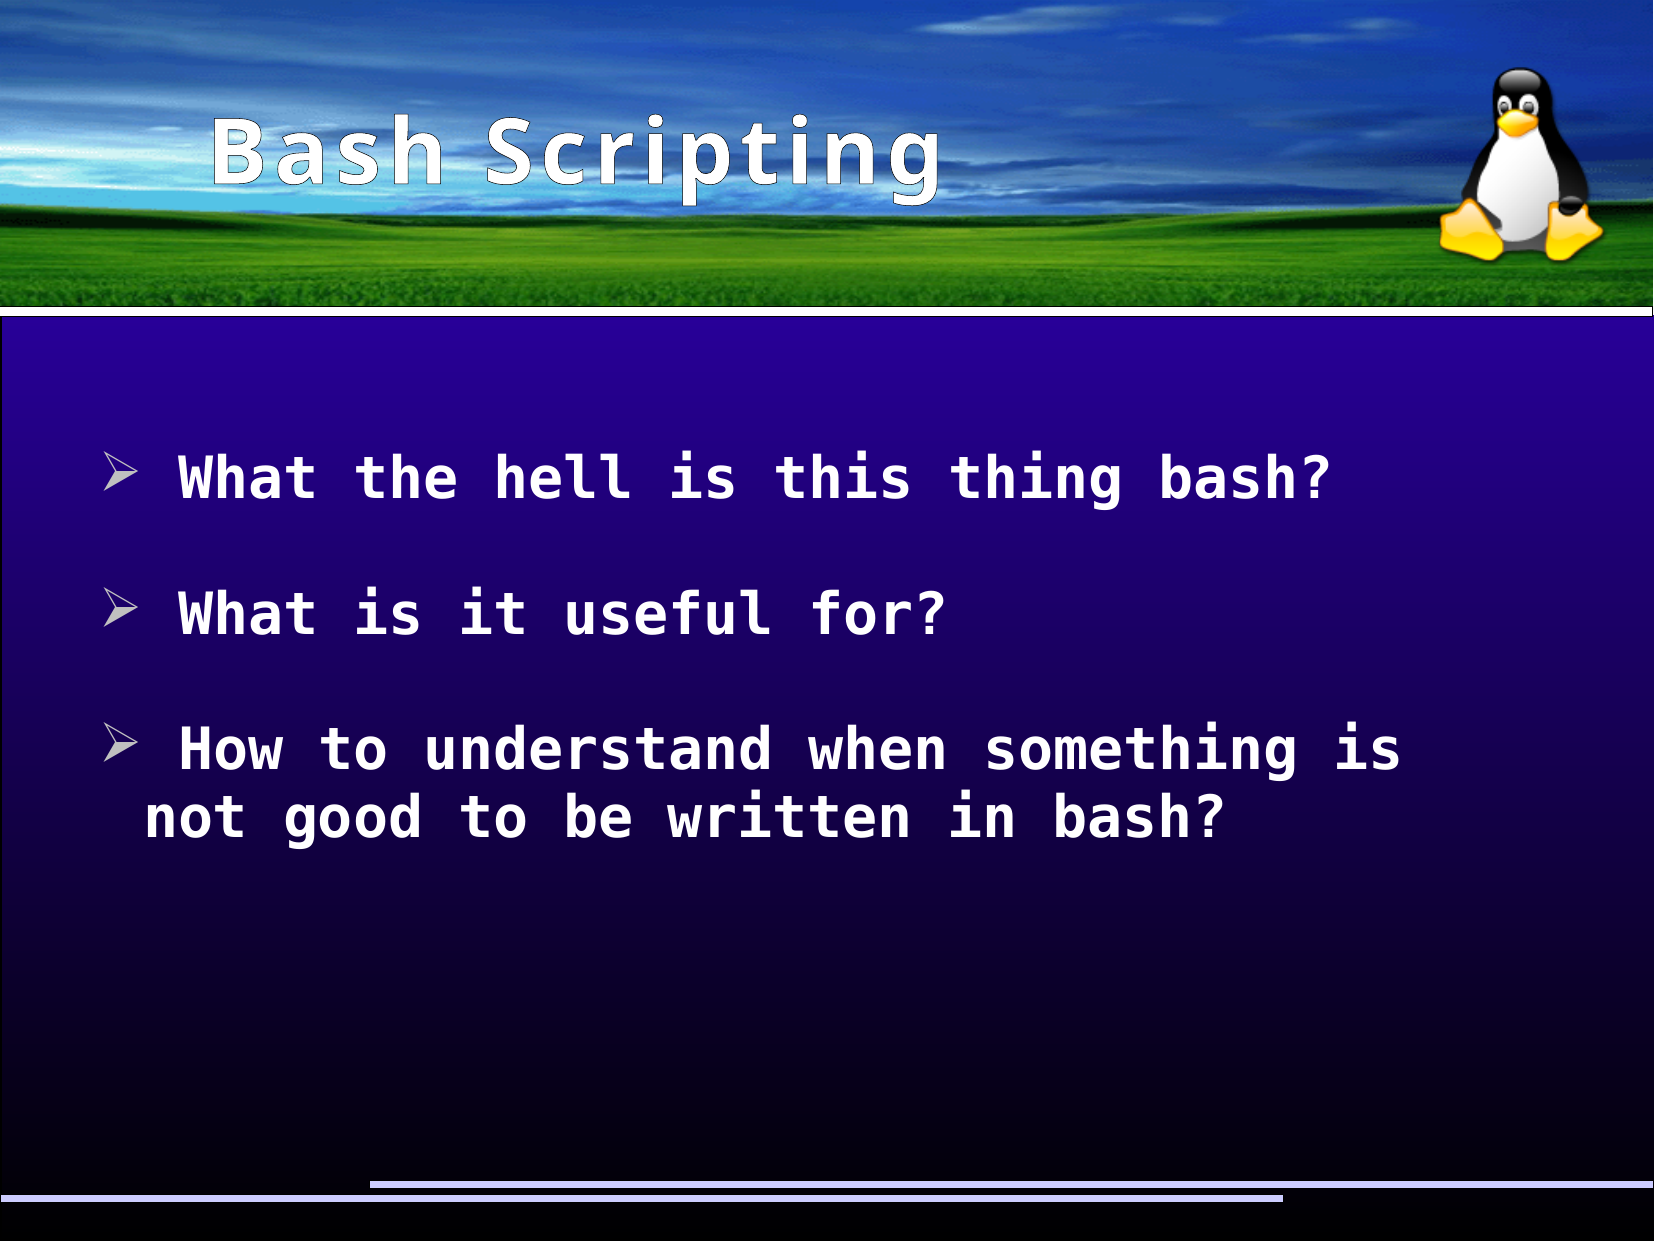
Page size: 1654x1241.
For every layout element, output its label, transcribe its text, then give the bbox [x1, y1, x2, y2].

text_box What the hell is this thing bash? What is it useful for? How to understand when something is not good to be written in bash? [98, 444, 1439, 852]
picture [0, 0, 1653, 306]
text_box [0, 306, 1653, 1241]
list [94, 388, 1522, 1021]
title Bash Scripting [206, 44, 1416, 252]
